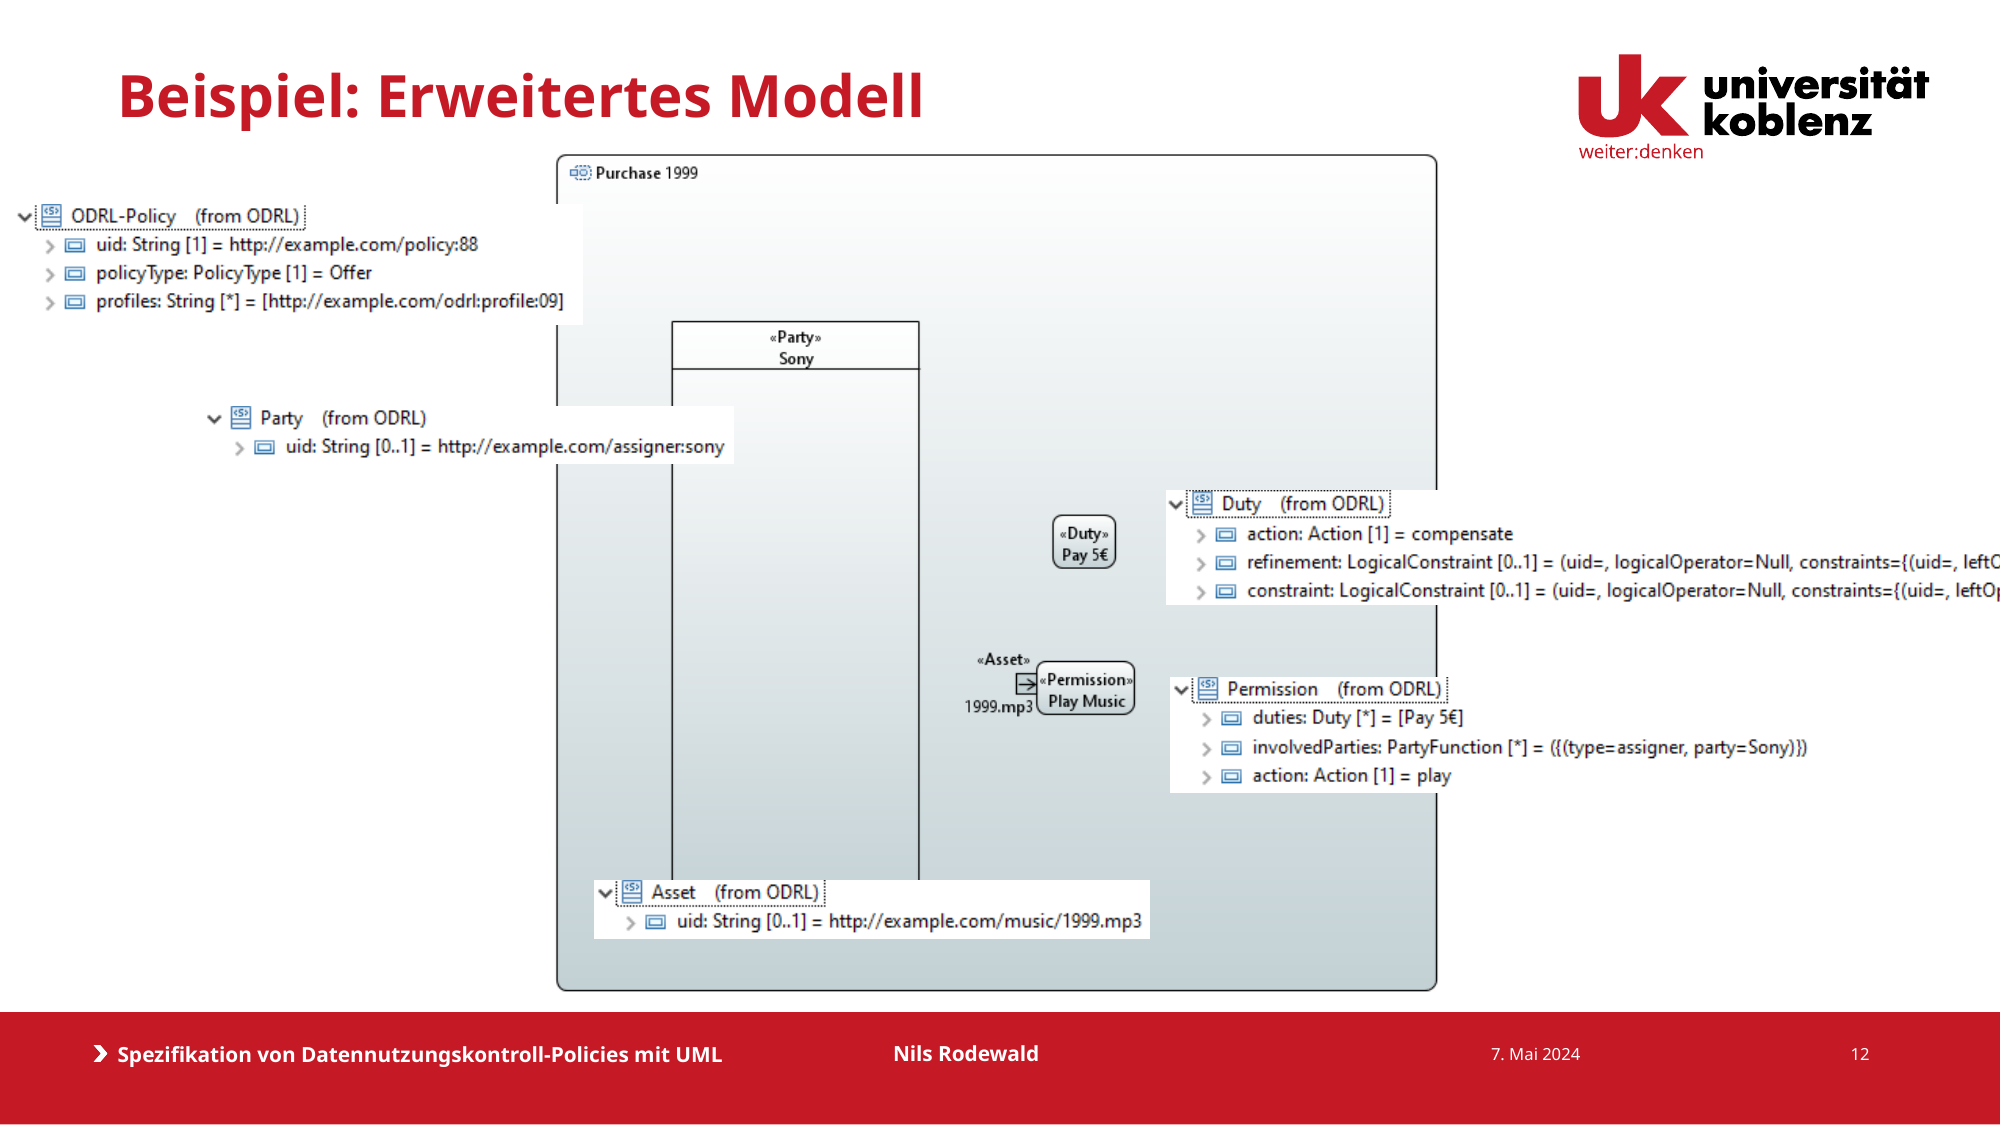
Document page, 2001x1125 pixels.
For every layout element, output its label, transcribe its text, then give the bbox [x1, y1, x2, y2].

title Beispiel: Erweitertes Modell [102, 59, 1828, 238]
picture [15, 204, 2000, 1005]
